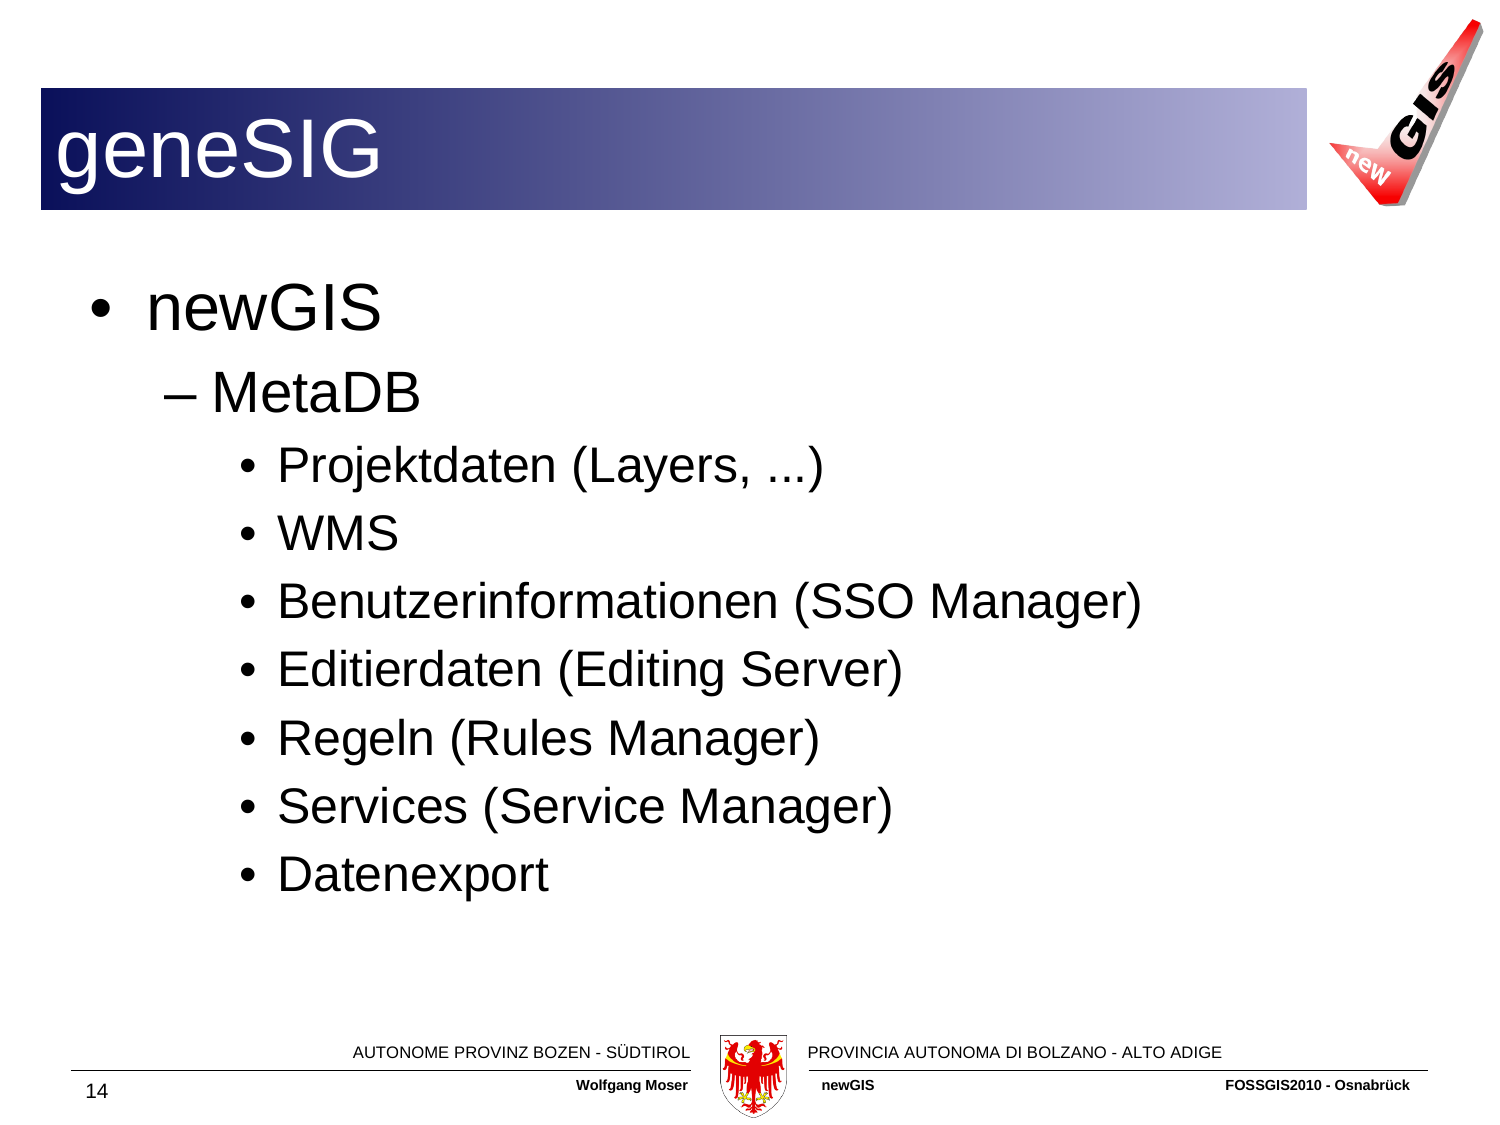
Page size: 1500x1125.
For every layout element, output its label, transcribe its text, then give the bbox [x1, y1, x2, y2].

picture [720, 1035, 787, 1118]
list newGIS MetaDB Projektdaten (Layers, ...) WMS Benutzerinformationen (SSO Manager) Editierdaten (Editing Server) Regeln (Rules Manager) Services (Service Manager) Datenexport [75, 262, 1426, 1006]
picture [1328, 18, 1485, 207]
text_box geneSIG [41, 88, 1307, 210]
